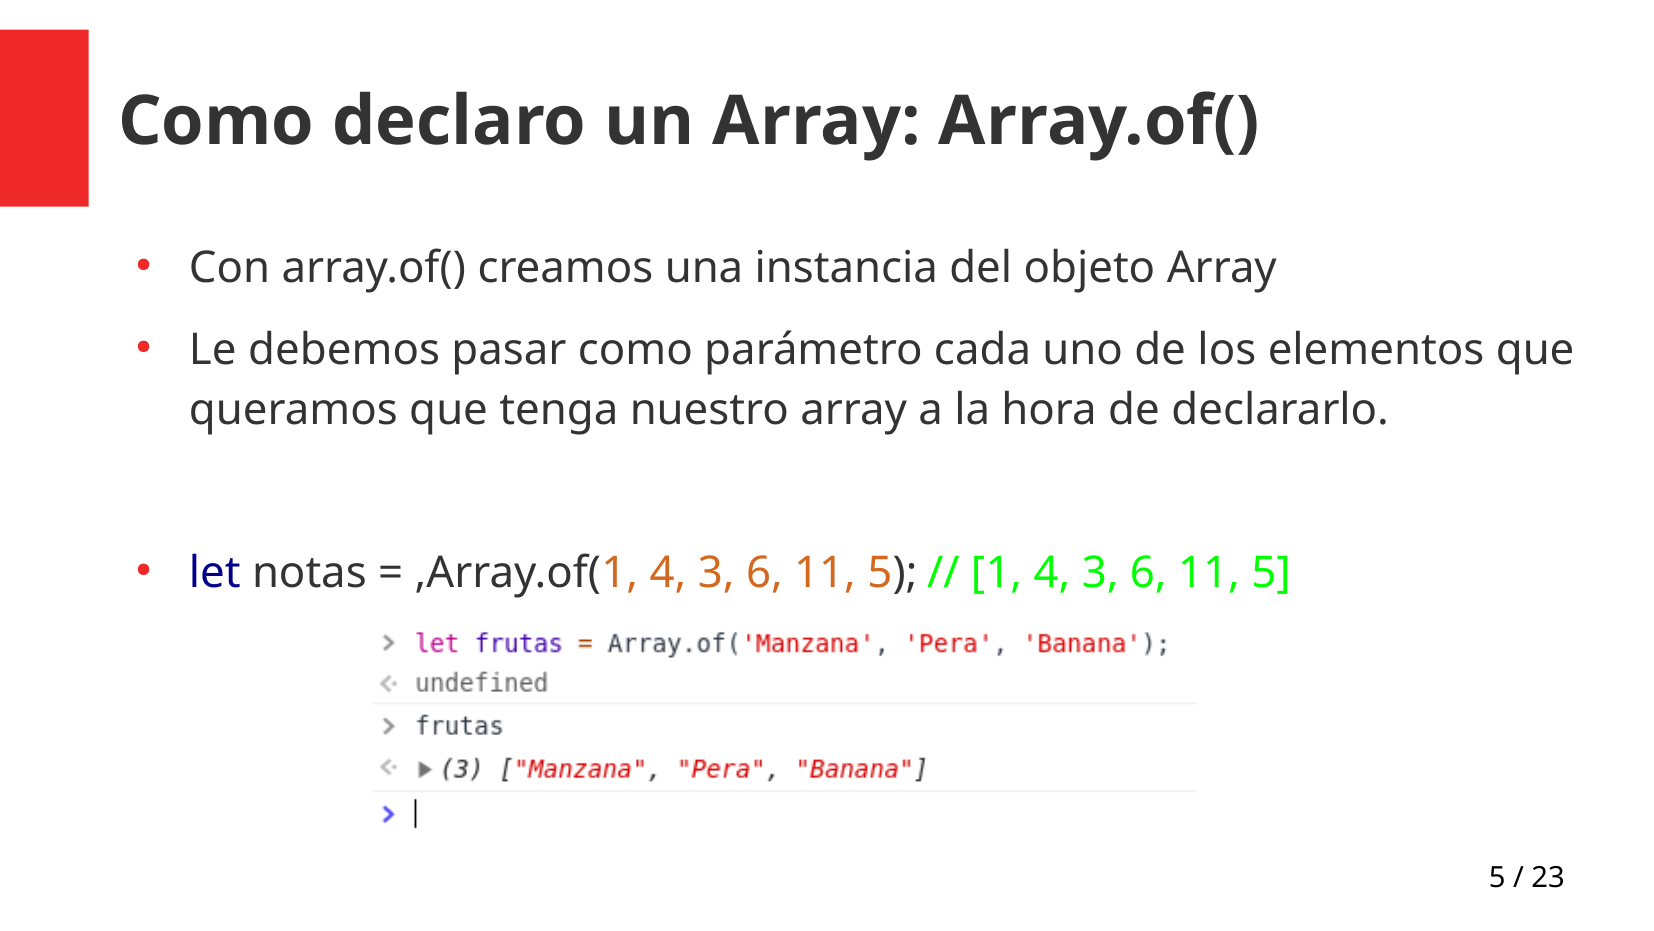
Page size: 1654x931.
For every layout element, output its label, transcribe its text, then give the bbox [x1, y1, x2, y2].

list Con array.of() creamos una instancia del objeto Array Le debemos pasar como parámetro cada uno de los elementos que queramos que tenga nuestro array a la hora de declararlo. let notas = ,Array.of(1, 4, 3, 6, 11, 5); // [1, 4, 3, 6, 11, 5] [118, 236, 1595, 798]
title Como declaro un Array: Array.of() [118, 29, 1595, 207]
picture [372, 622, 1197, 857]
